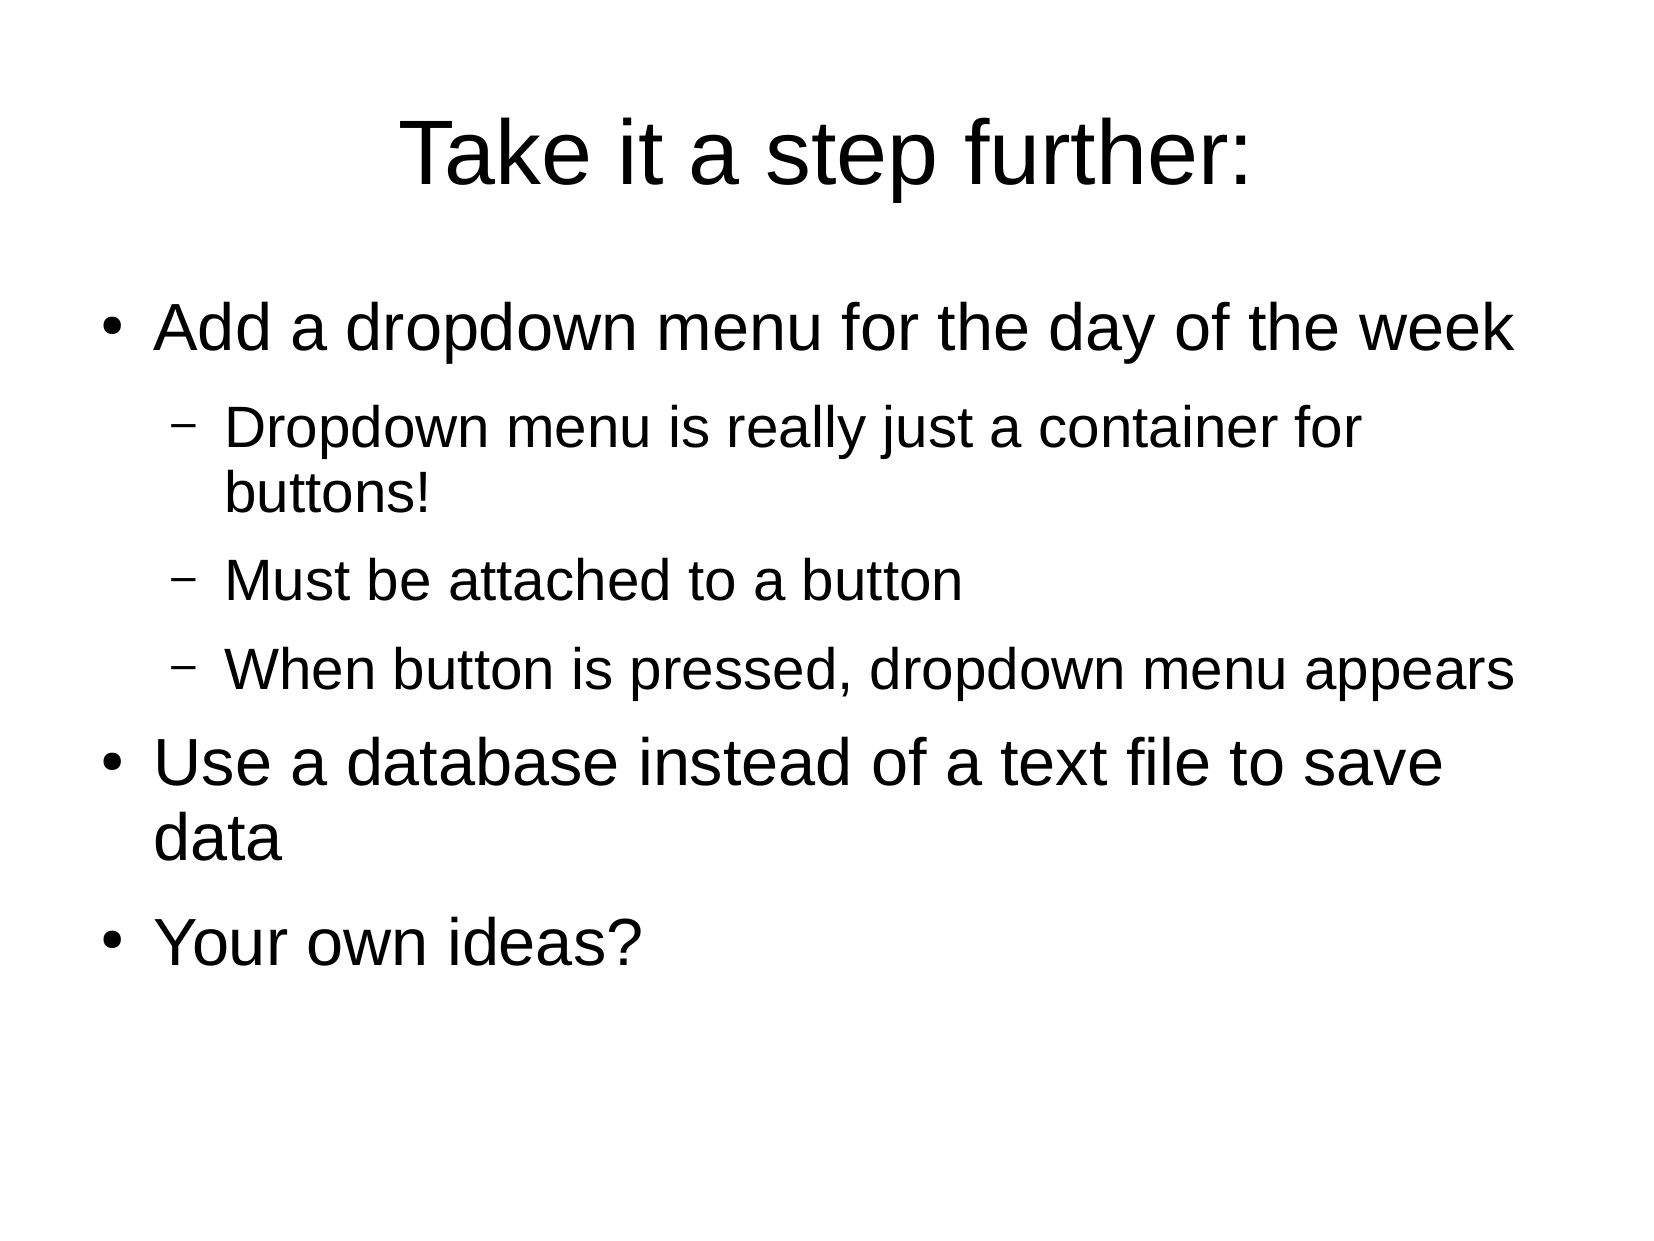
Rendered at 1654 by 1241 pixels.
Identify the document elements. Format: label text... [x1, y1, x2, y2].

list Add a dropdown menu for the day of the week Dropdown menu is really just a container for buttons! Must be attached to a button When button is pressed, dropdown menu appears Use a database instead of a text file to save data Your own ideas? [82, 290, 1571, 1010]
title Take it a step further: [82, 49, 1571, 257]
